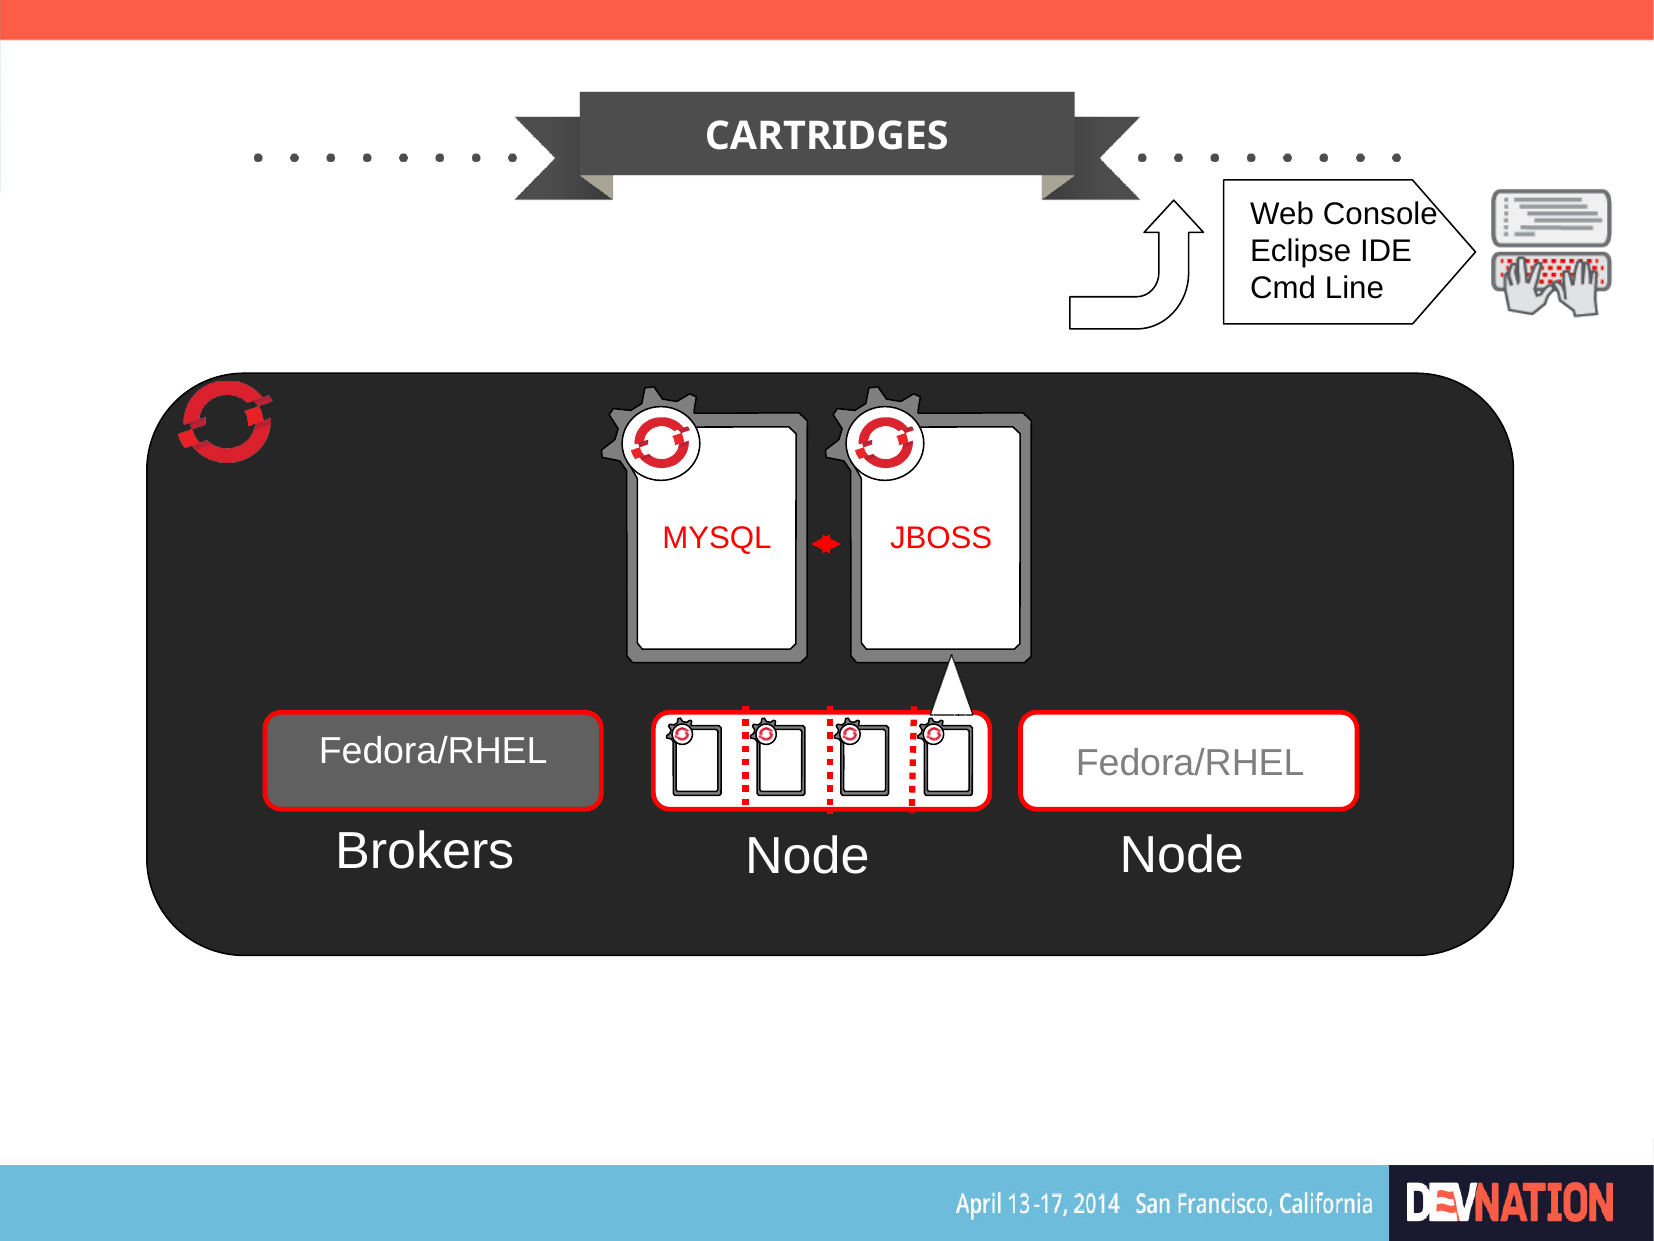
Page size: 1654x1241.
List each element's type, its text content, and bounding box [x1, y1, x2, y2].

text_box Web Console Eclipse IDE Cmd Line [1235, 185, 1453, 313]
text_box MYSQL [647, 510, 787, 563]
text_box CARTRIDGES [581, 101, 1073, 166]
text_box Brokers [320, 809, 530, 887]
picture [0, 0, 1654, 1241]
text_box JBOSS [875, 510, 1008, 563]
text_box Node [1104, 813, 1260, 891]
text_box Fedora/RHEL [264, 718, 602, 778]
text_box Node [730, 814, 885, 892]
text_box [146, 373, 1514, 956]
text_box Fedora/RHEL [1021, 730, 1359, 791]
